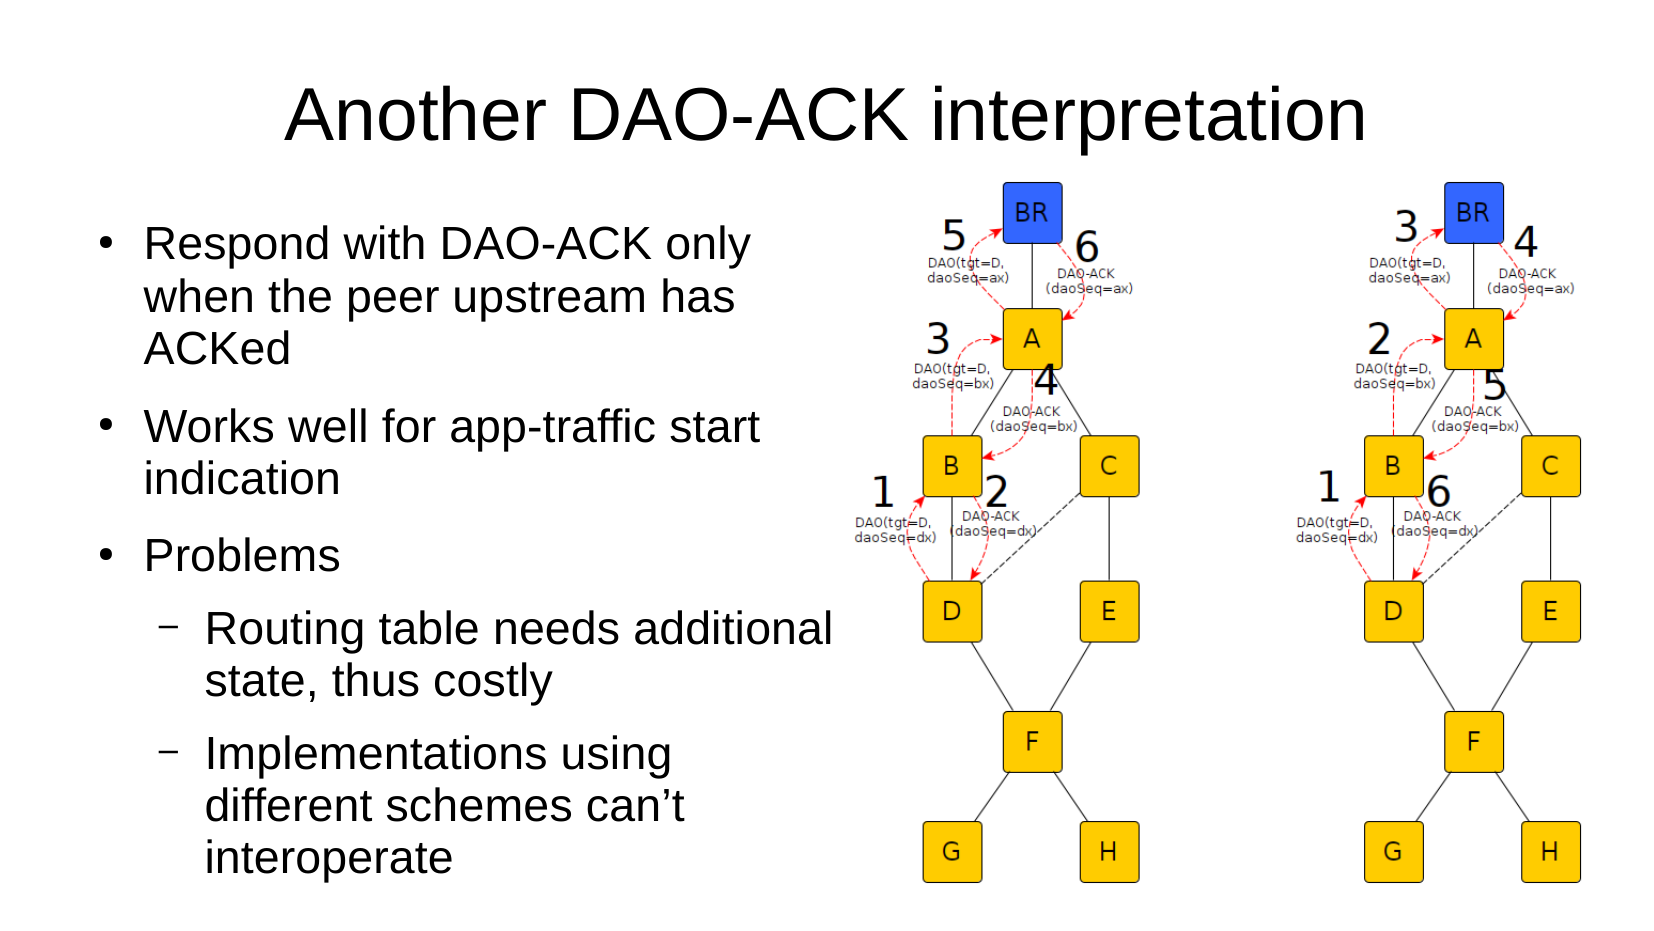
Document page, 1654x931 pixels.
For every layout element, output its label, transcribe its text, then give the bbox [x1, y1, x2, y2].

picture [835, 166, 1595, 898]
title Another DAO-ACK interpretation [82, 37, 1571, 193]
list Respond with DAO-ACK only when the peer upstream has ACKed Works well for app-traffic start indication Problems Routing table needs additional state, thus costly Implementations using different schemes can’t interoperate [82, 217, 835, 886]
